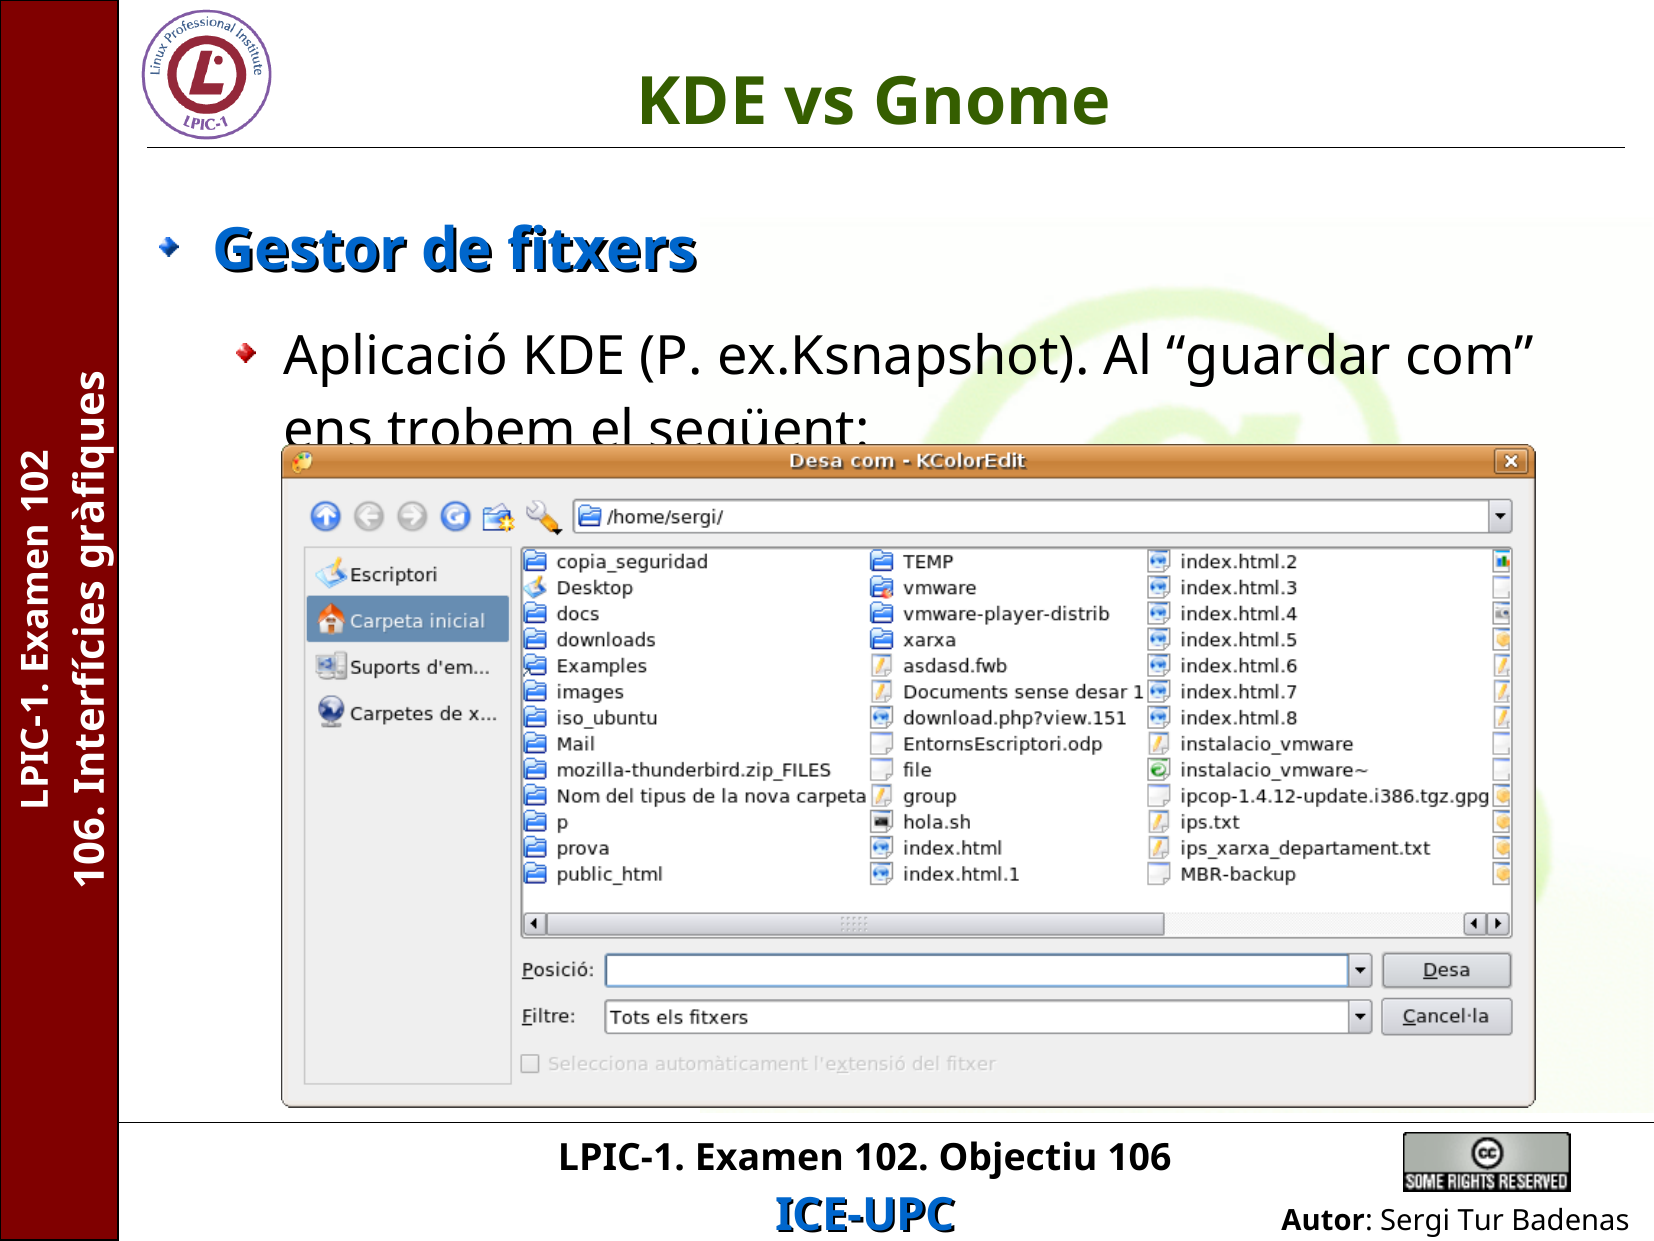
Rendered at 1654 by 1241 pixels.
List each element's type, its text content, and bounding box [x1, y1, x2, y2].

title KDE vs Gnome [129, 49, 1619, 148]
picture [281, 217, 1654, 1113]
picture [1403, 1132, 1571, 1192]
list Gestor de fitxers Aplicació KDE (P. ex.Ksnapshot). Al “guardar com” ens trobem el següent: [141, 207, 1630, 1043]
picture [135, 5, 277, 49]
